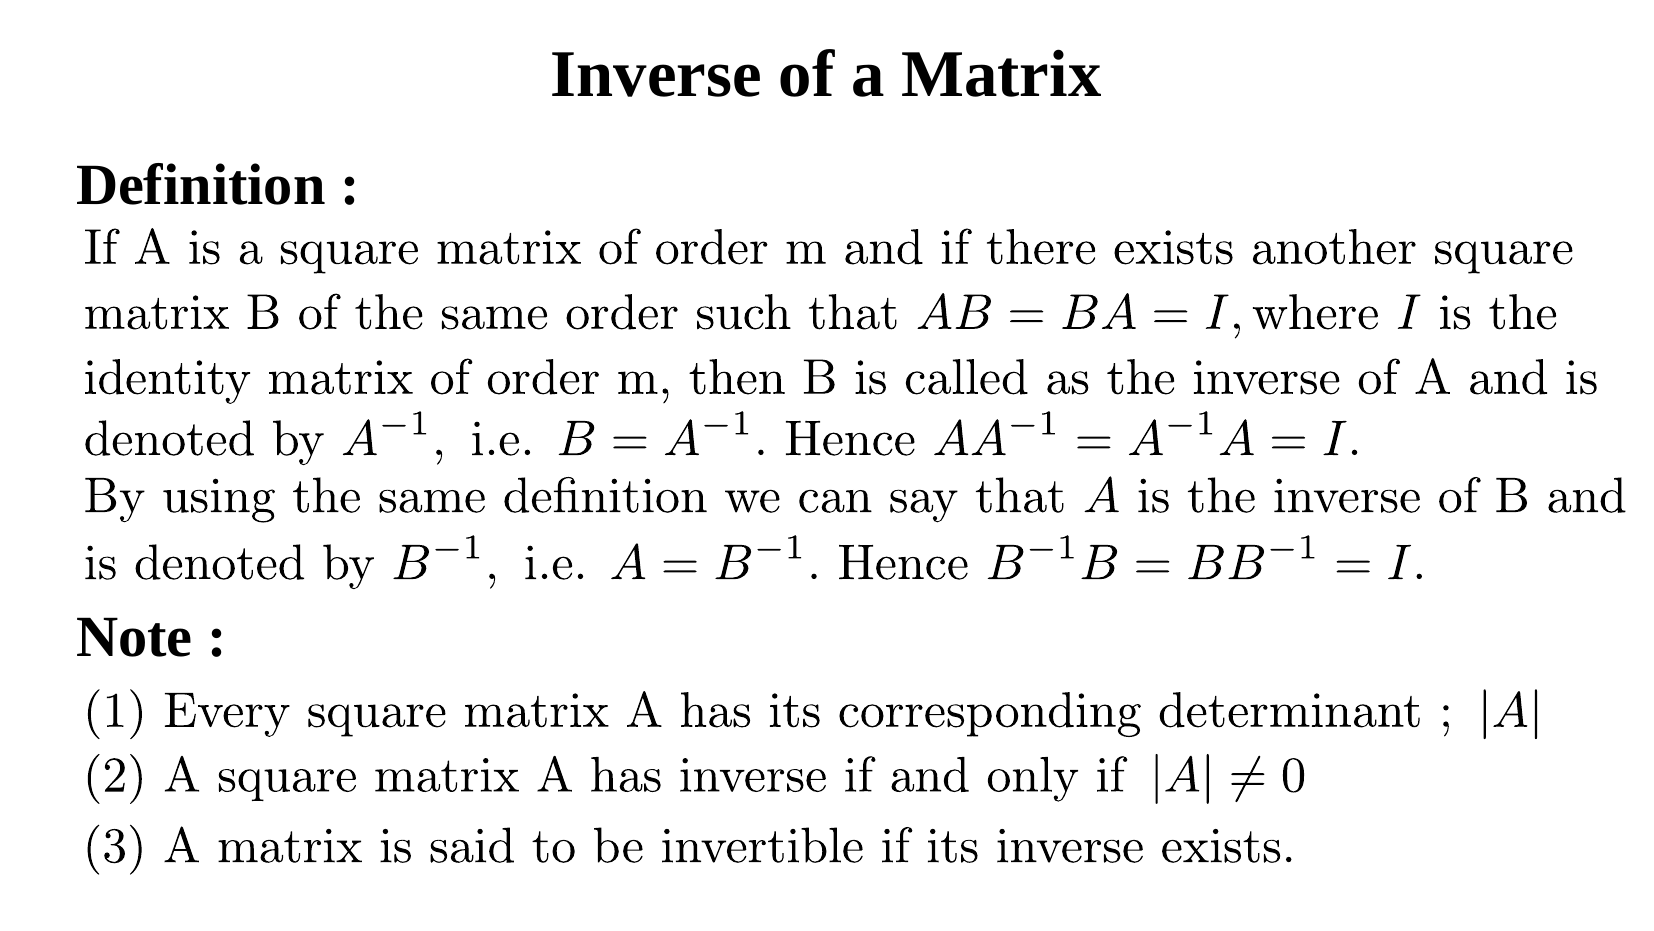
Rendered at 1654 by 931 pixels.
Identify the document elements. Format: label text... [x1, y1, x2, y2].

text_box [85, 293, 1557, 339]
text_box [85, 824, 1292, 875]
text_box [85, 476, 1626, 523]
title Inverse of a Matrix [82, 32, 1571, 116]
text_box [85, 411, 1358, 466]
subtitle Definition : Note : [47, 129, 1626, 898]
text_box [85, 227, 1573, 274]
text_box [85, 689, 1538, 740]
text_box [85, 535, 1422, 590]
text_box [85, 357, 1597, 404]
text_box [85, 753, 1305, 804]
